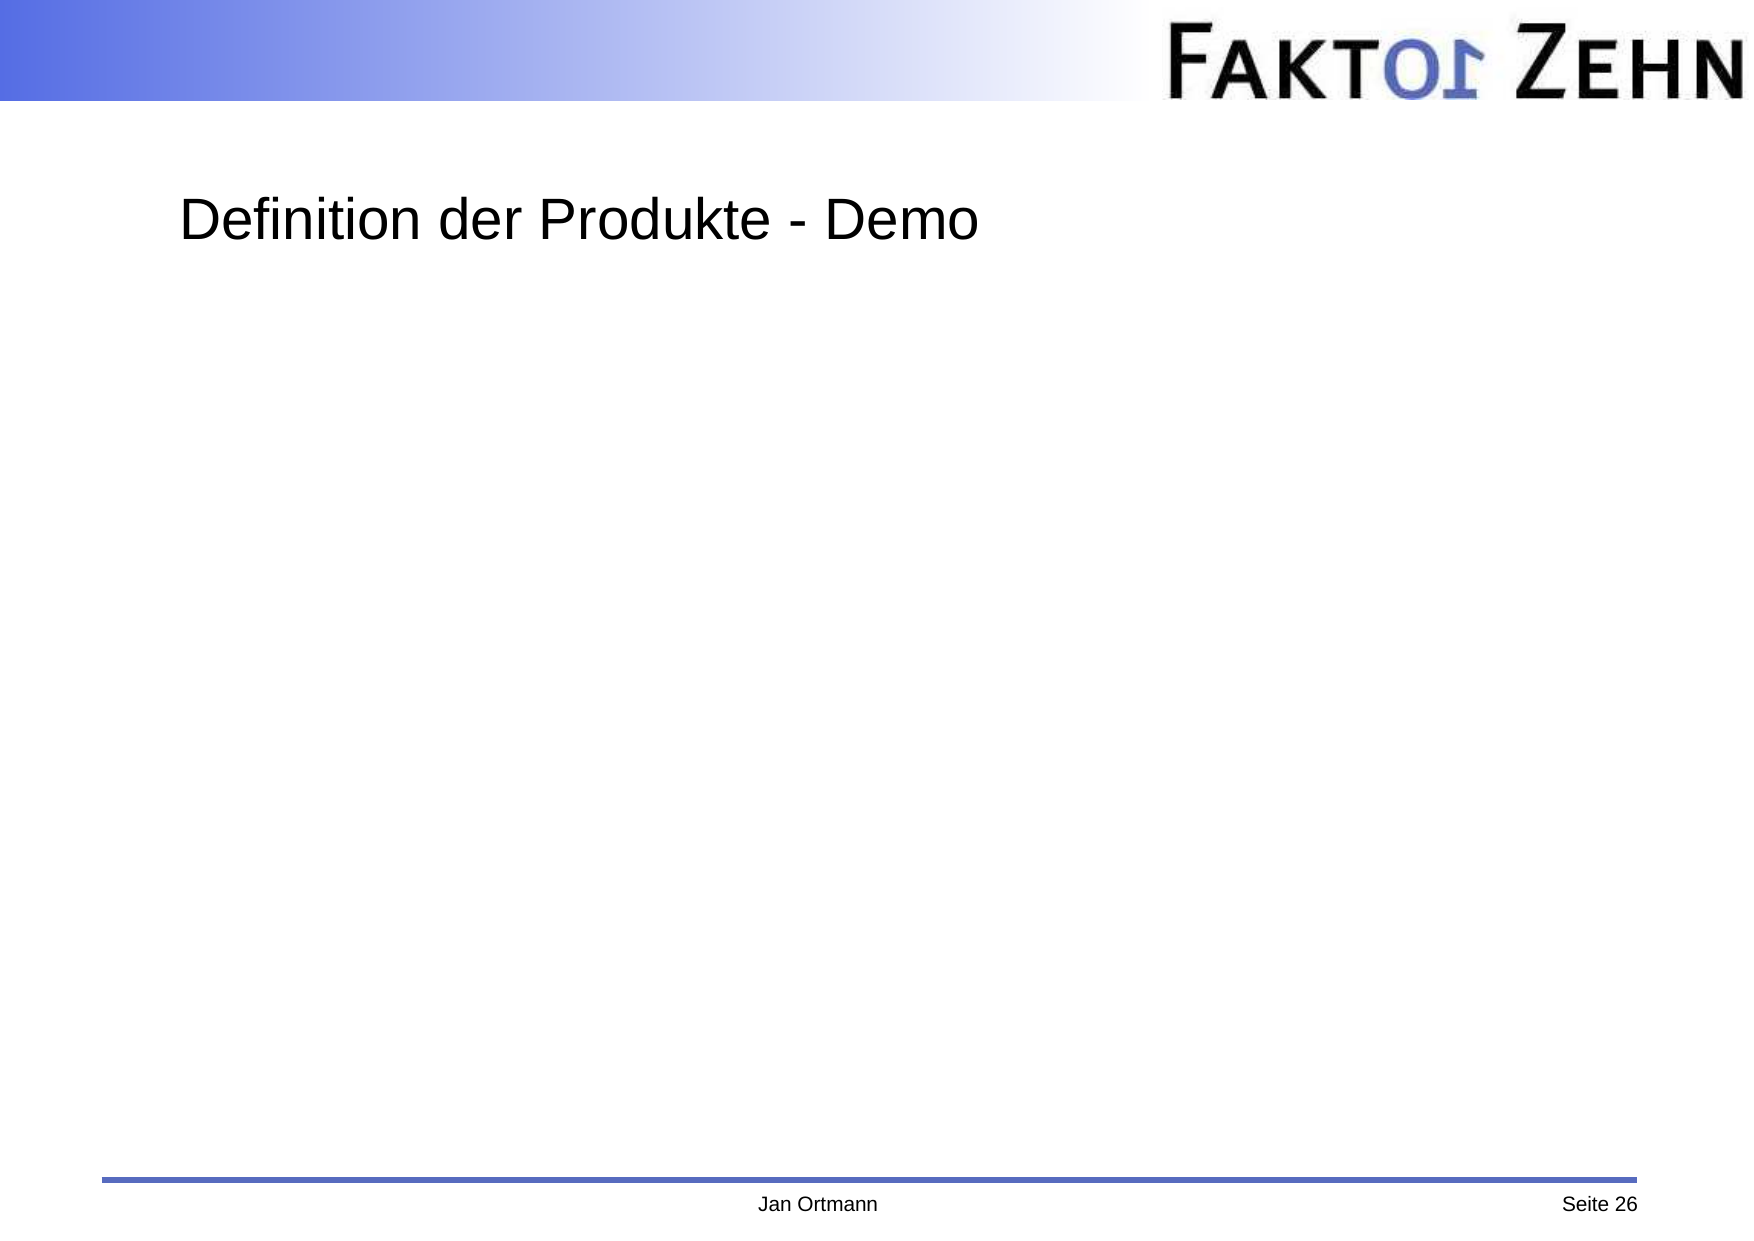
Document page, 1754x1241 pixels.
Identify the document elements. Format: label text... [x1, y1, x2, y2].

title Definition der Produkte - Demo [179, 142, 1576, 296]
picture [1162, 7, 1752, 100]
